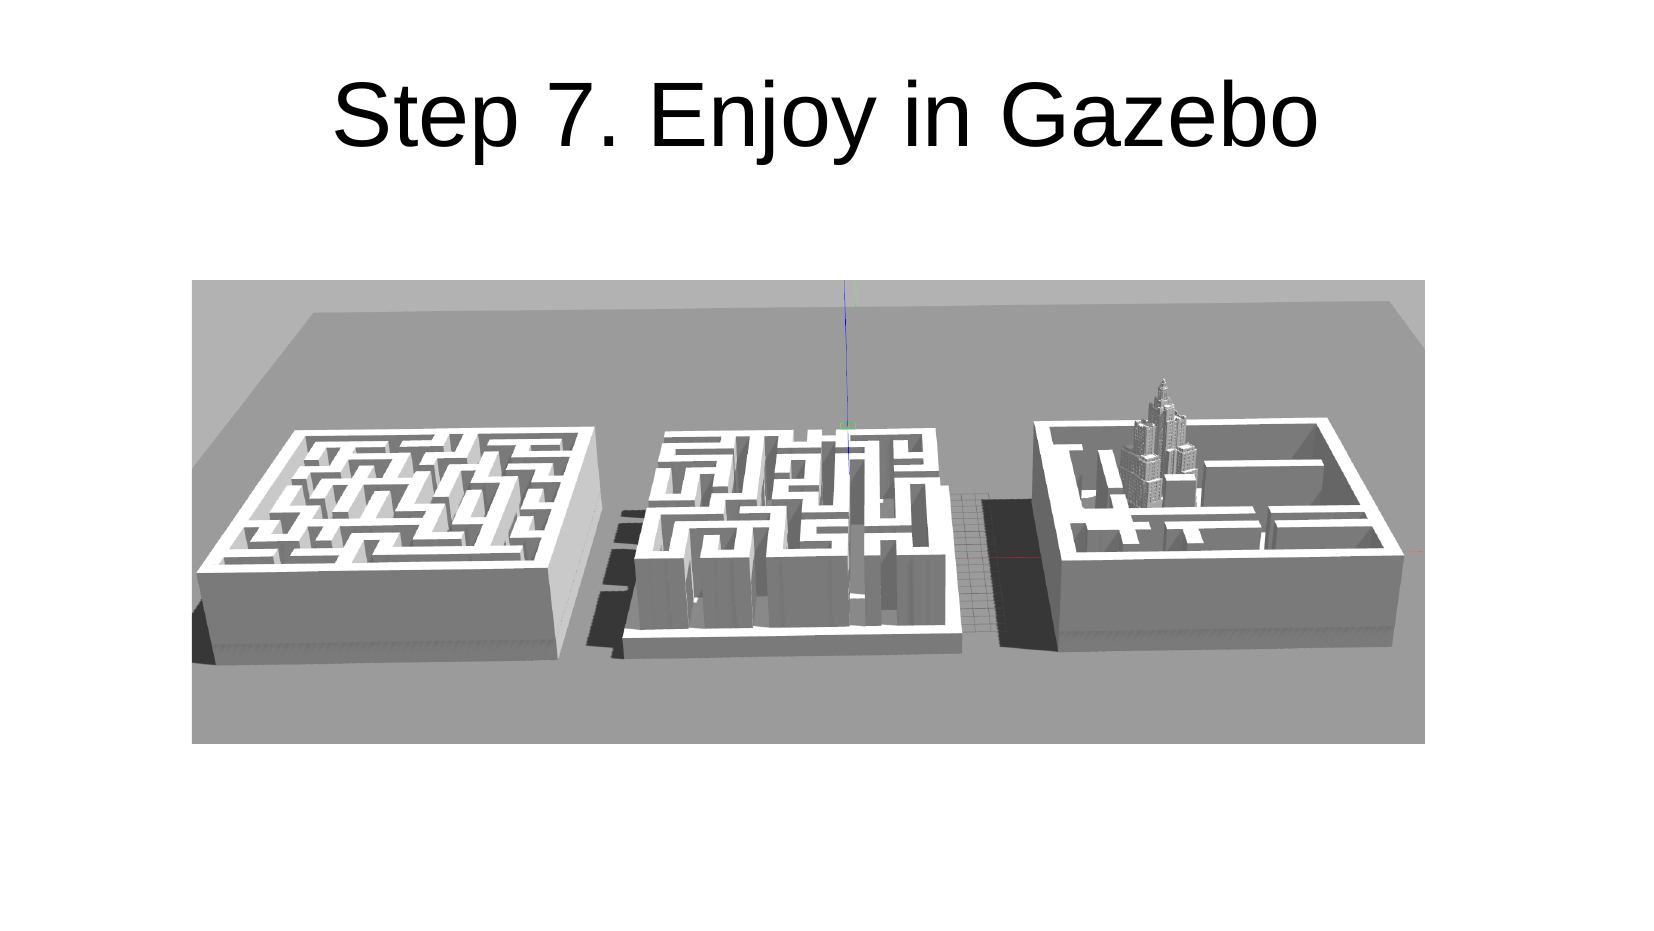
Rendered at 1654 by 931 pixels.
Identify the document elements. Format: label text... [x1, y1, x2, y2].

title Step 7. Enjoy in Gazebo [82, 37, 1571, 193]
picture [191, 280, 1426, 744]
